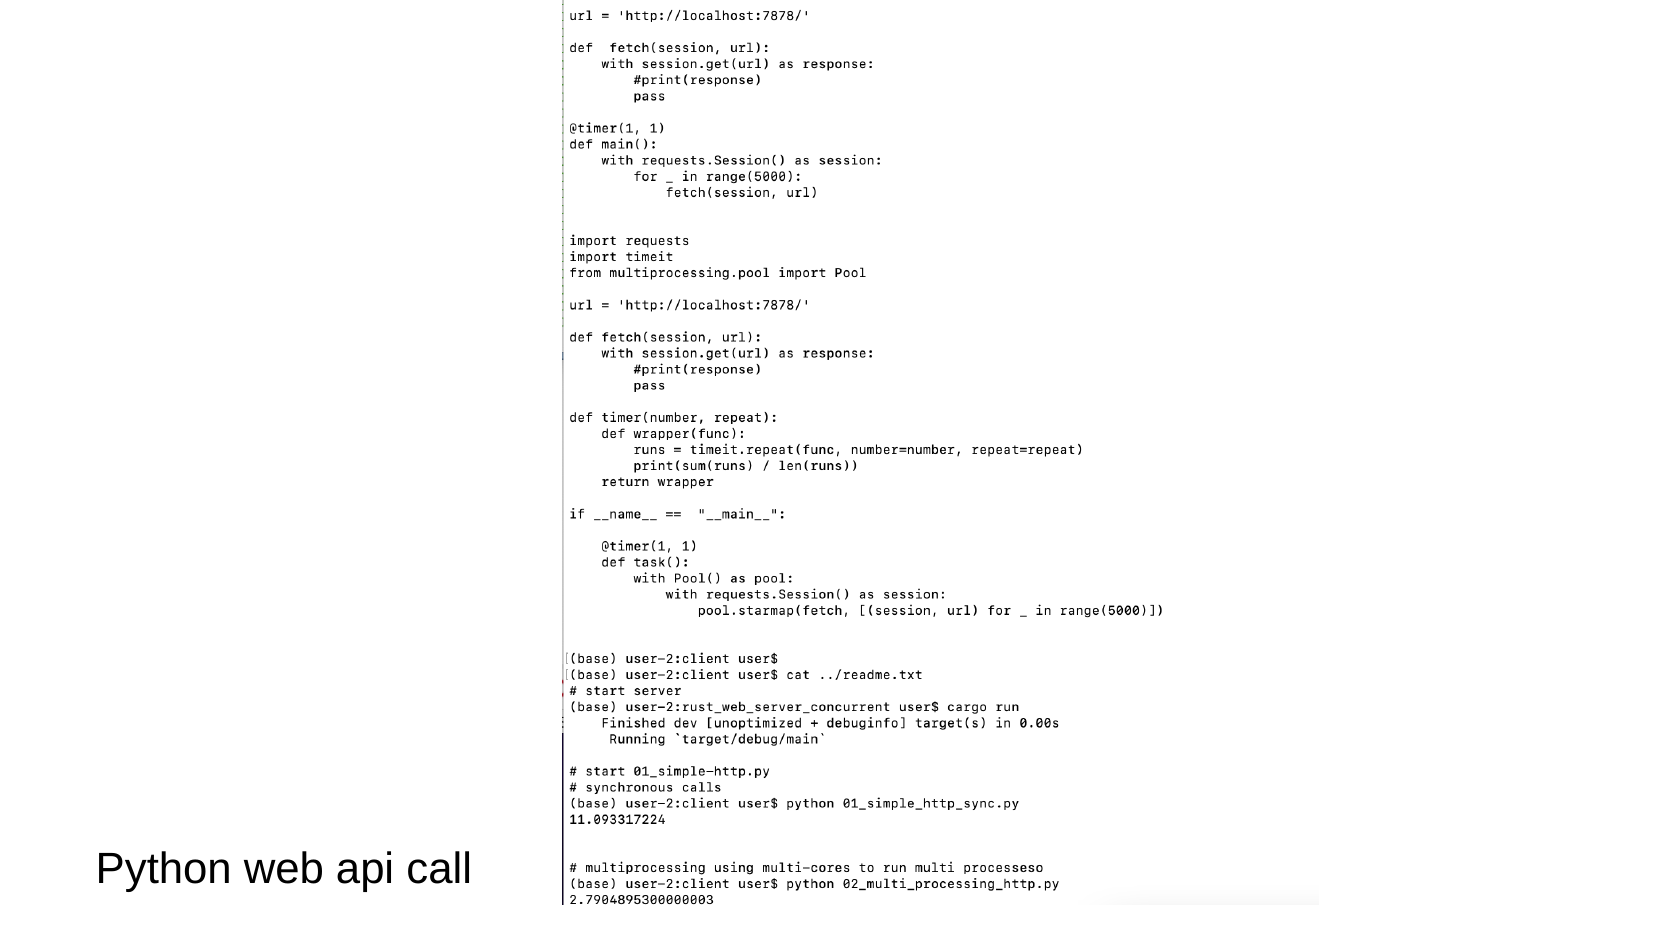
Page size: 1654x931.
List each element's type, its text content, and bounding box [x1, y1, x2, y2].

text_box Python web api call [80, 836, 488, 901]
picture [562, 0, 1319, 906]
